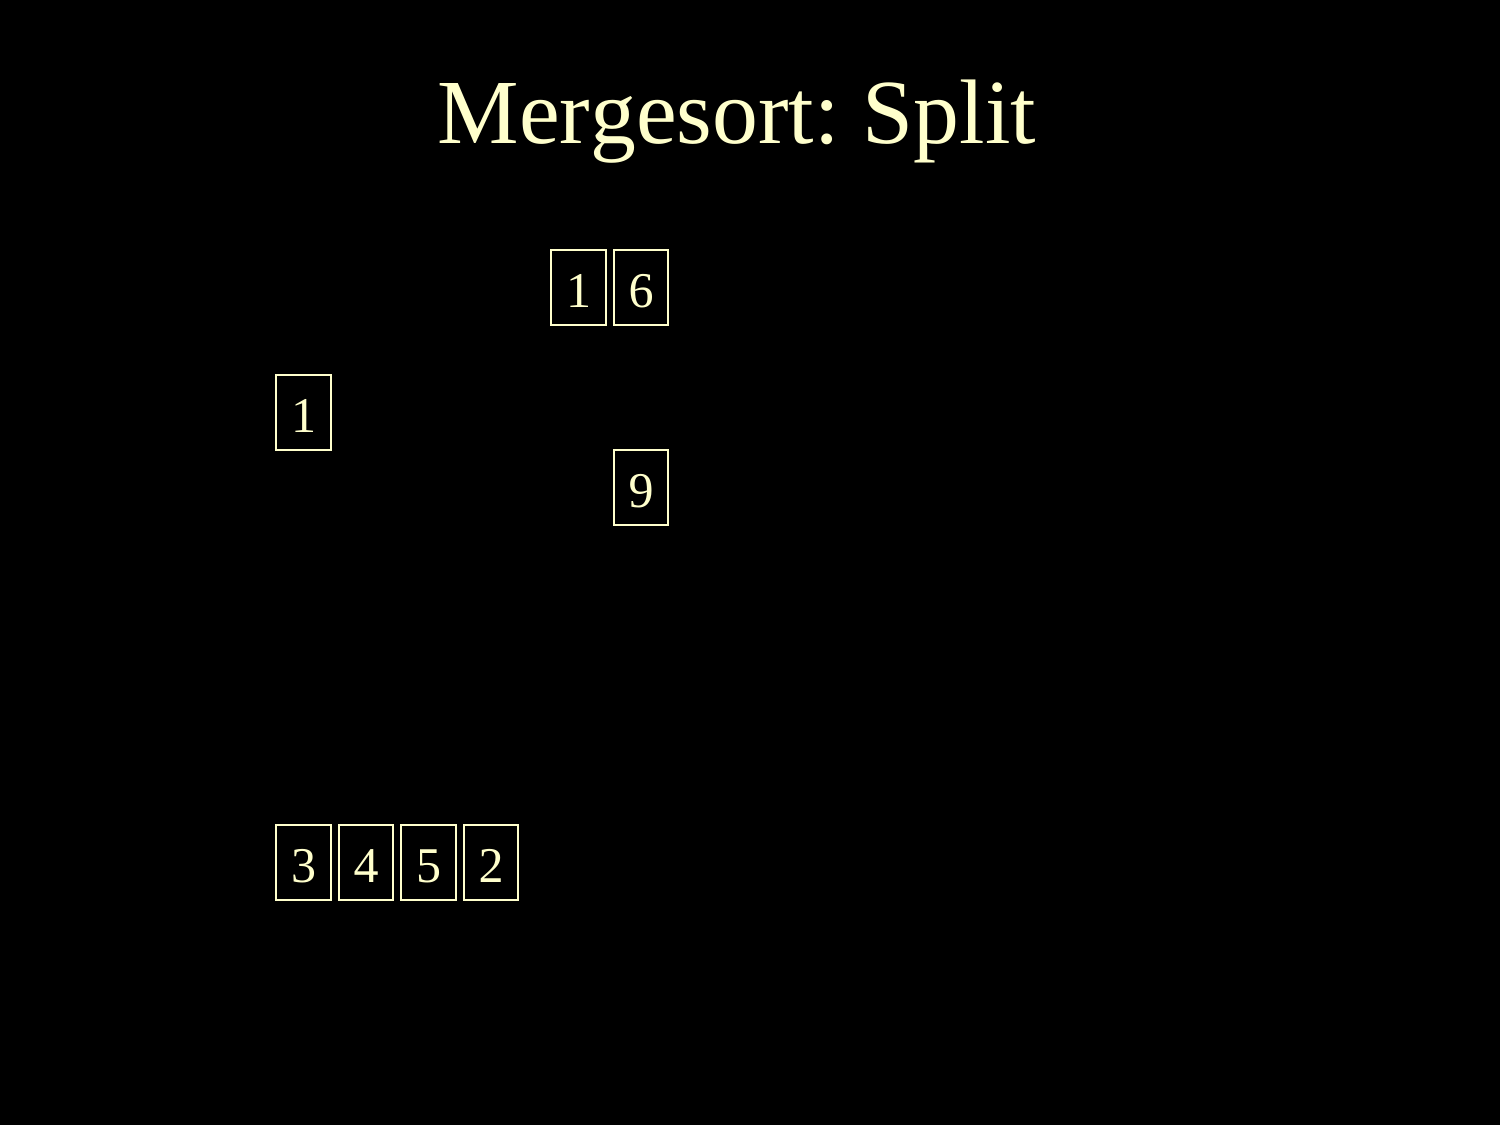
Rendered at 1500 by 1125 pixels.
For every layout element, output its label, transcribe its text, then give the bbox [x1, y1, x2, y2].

text_box 3 [276, 824, 331, 901]
text_box 6 [613, 249, 669, 326]
text_box 1 [276, 374, 331, 451]
text_box 9 [613, 449, 669, 526]
text_box 5 [401, 824, 456, 901]
text_box 4 [338, 824, 394, 901]
text_box 2 [463, 824, 519, 901]
title Mergesort: Split [8, 50, 1467, 176]
text_box 1 [551, 249, 606, 326]
